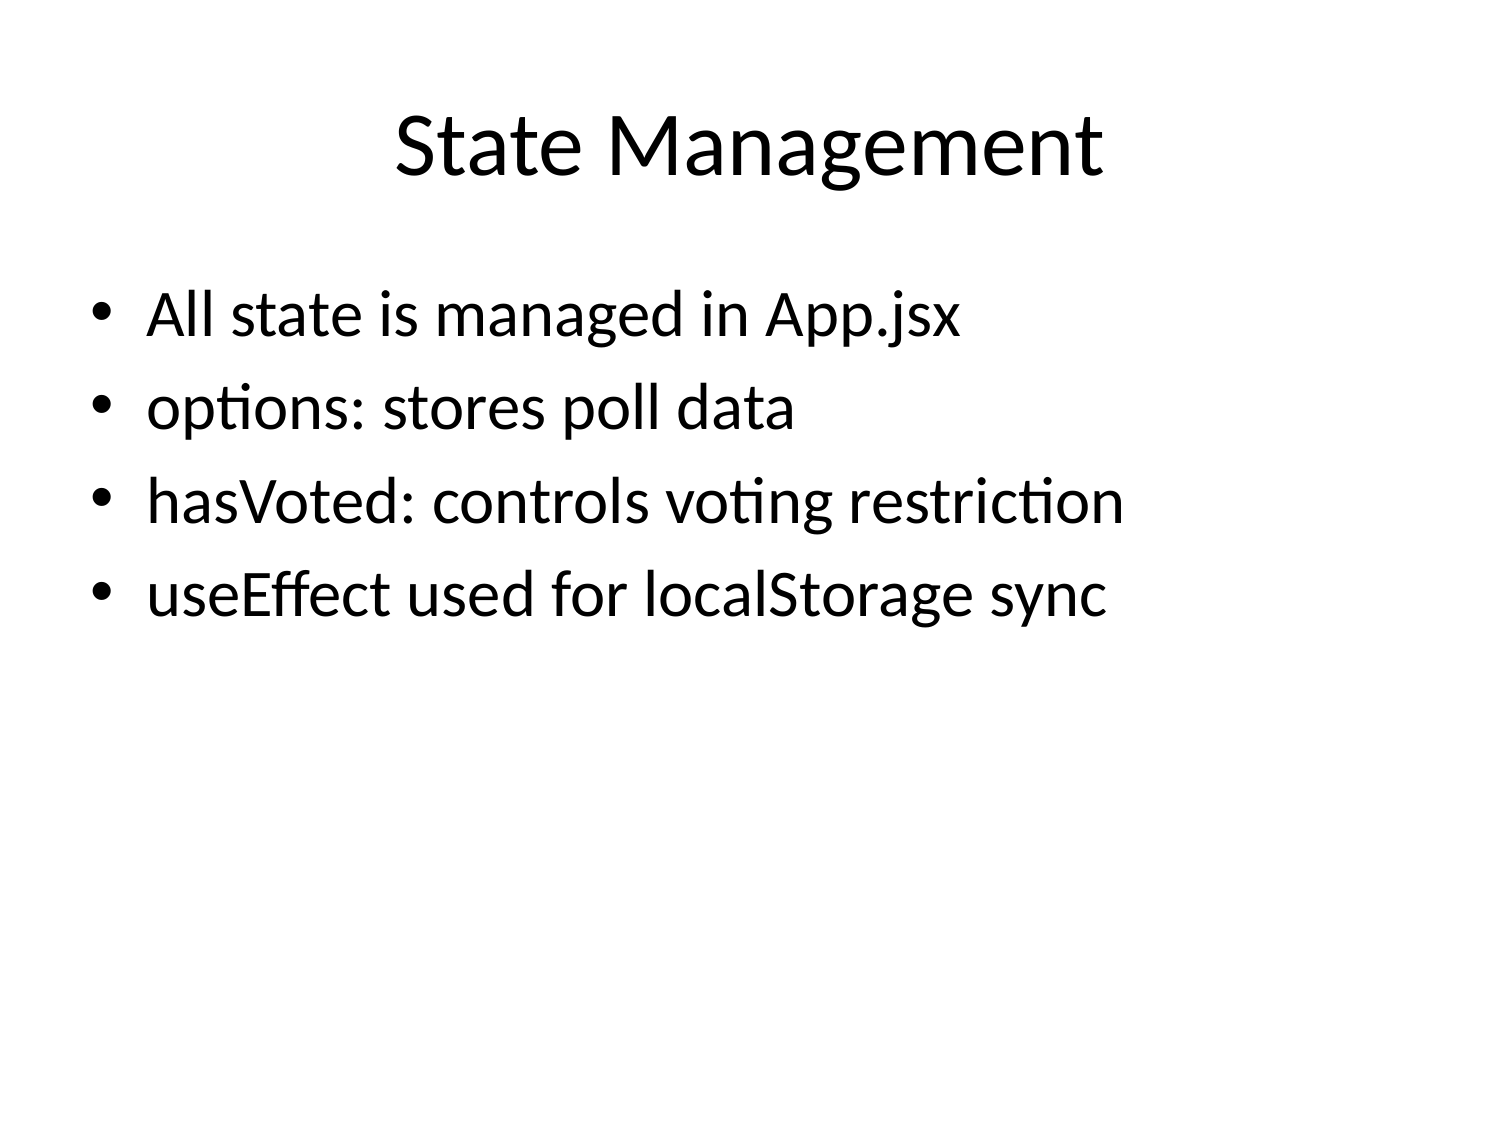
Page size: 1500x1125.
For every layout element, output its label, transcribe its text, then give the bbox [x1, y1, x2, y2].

title State Management [75, 45, 1425, 233]
list All state is managed in App.jsx options: stores poll data hasVoted: controls voting restriction useEffect used for localStorage sync [75, 262, 1425, 1005]
